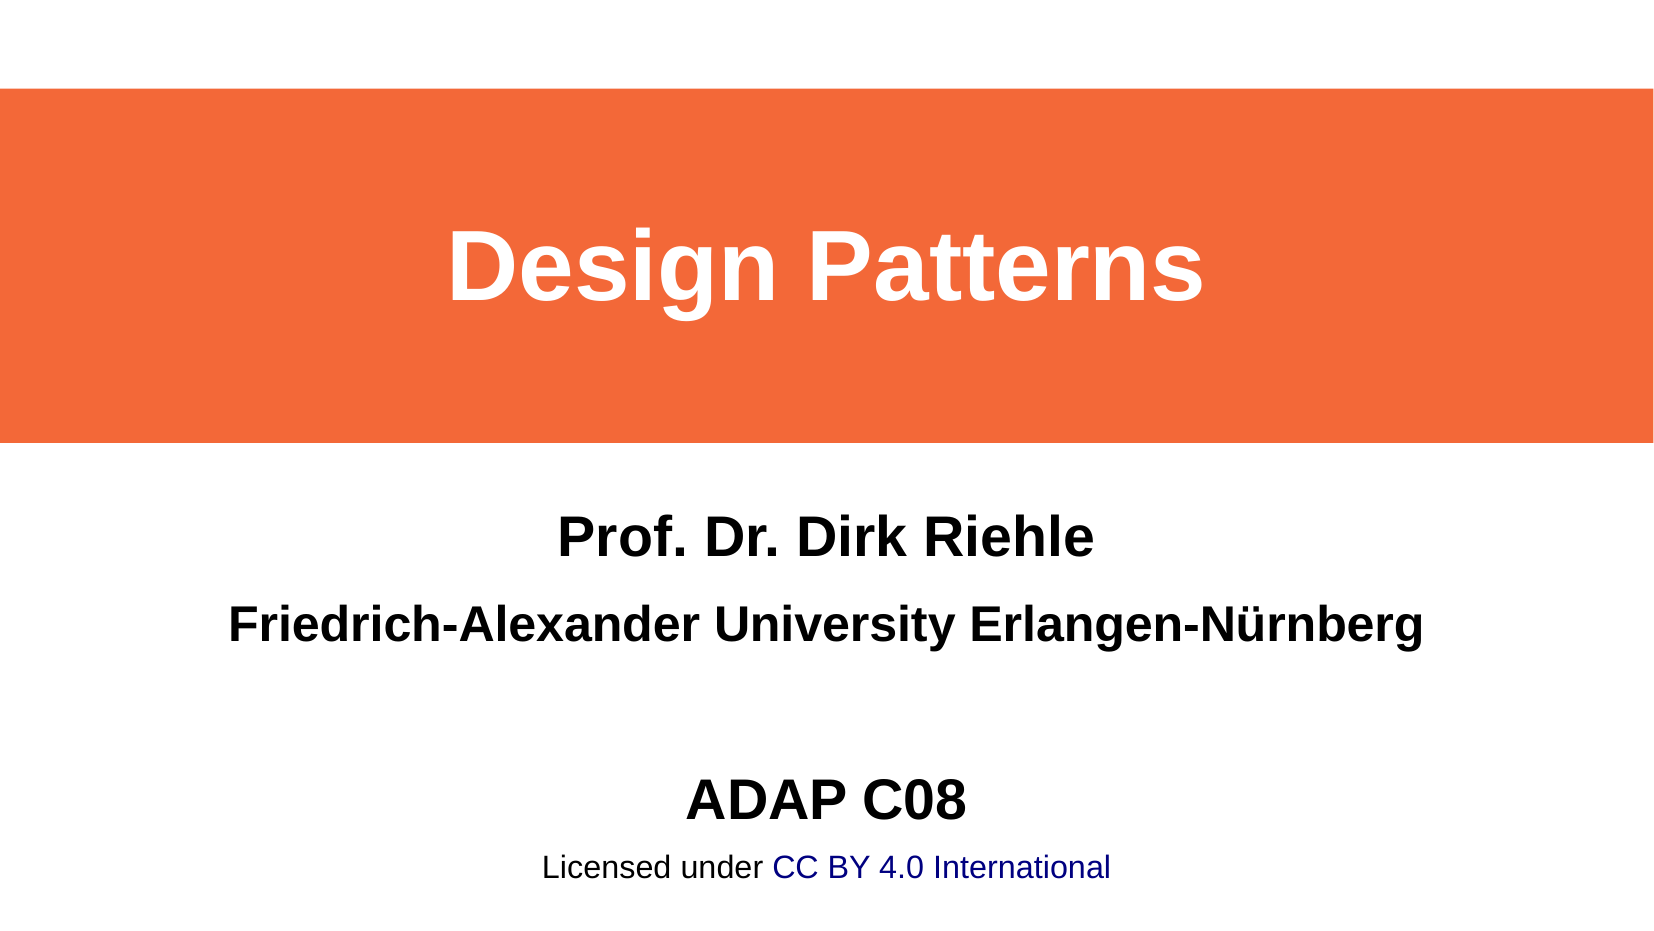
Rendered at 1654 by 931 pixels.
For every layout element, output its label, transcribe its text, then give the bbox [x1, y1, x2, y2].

subtitle Prof. Dr. Dirk Riehle Friedrich-Alexander University Erlangen-Nürnberg ADAP C08 Licensed under CC BY 4.0 International [29, 472, 1625, 886]
title Design Patterns [0, 88, 1654, 443]
